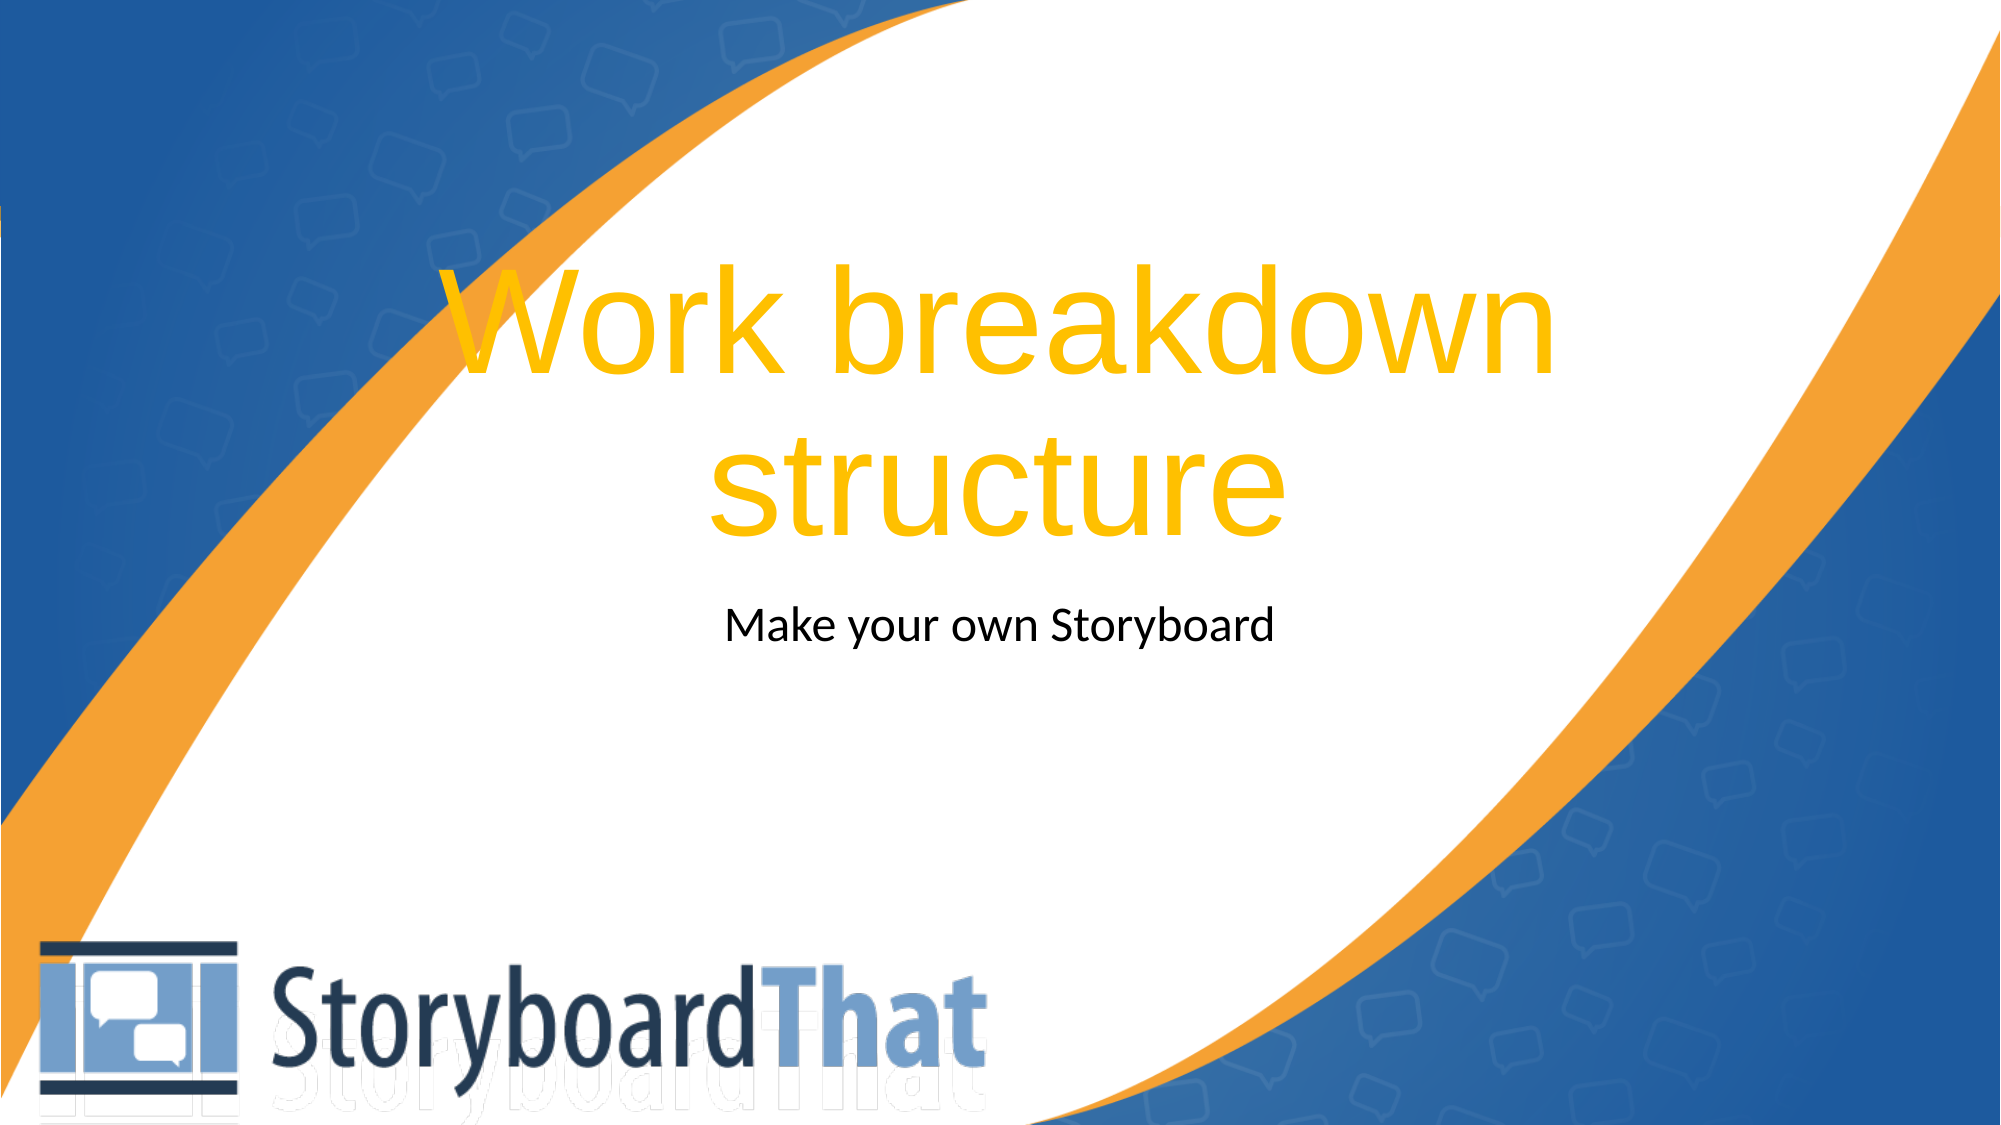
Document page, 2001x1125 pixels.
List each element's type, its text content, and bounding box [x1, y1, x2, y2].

picture [1, 0, 2000, 1125]
title Work breakdown structure [249, 184, 1750, 576]
subtitle Make your own Storyboard [249, 590, 1750, 863]
